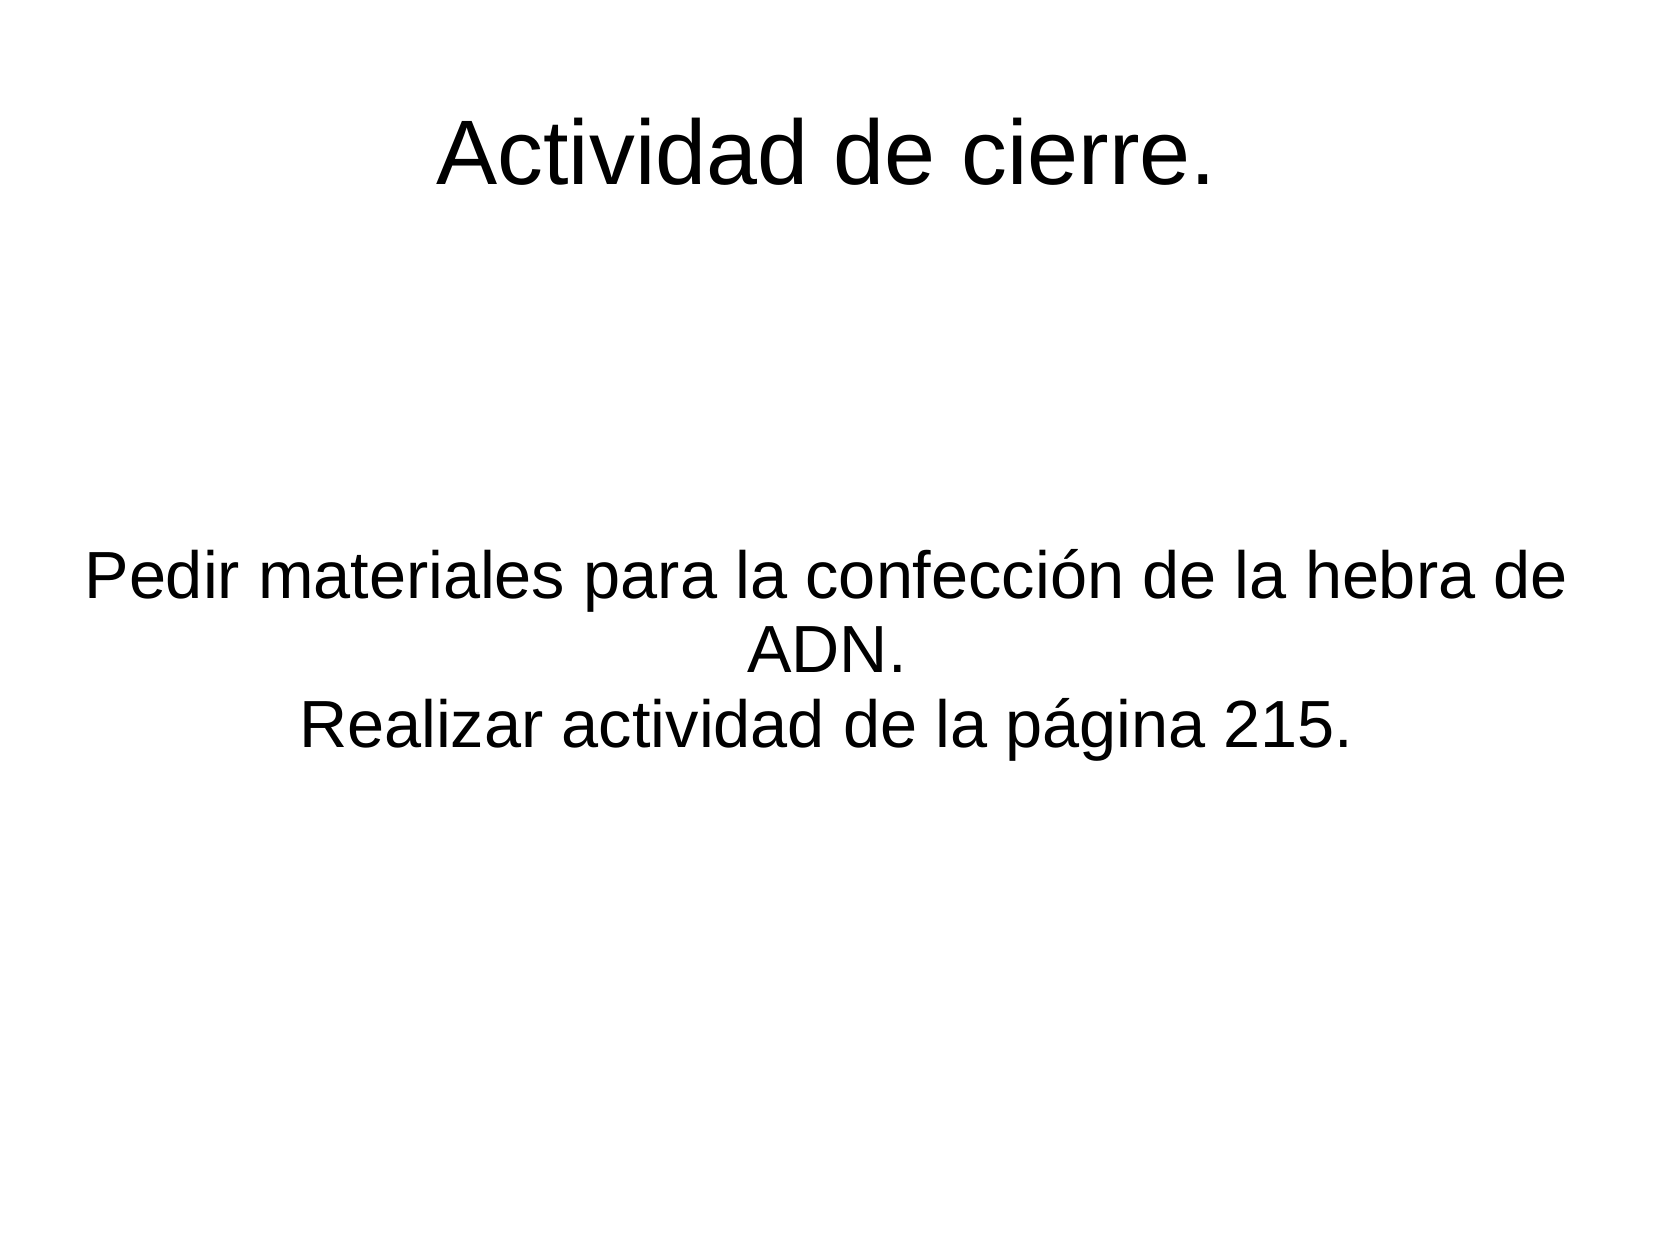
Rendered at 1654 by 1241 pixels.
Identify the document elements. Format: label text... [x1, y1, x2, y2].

subtitle Pedir materiales para la confección de la hebra de ADN. Realizar actividad de la página 215. [82, 290, 1571, 1010]
title Actividad de cierre. [82, 49, 1571, 257]
